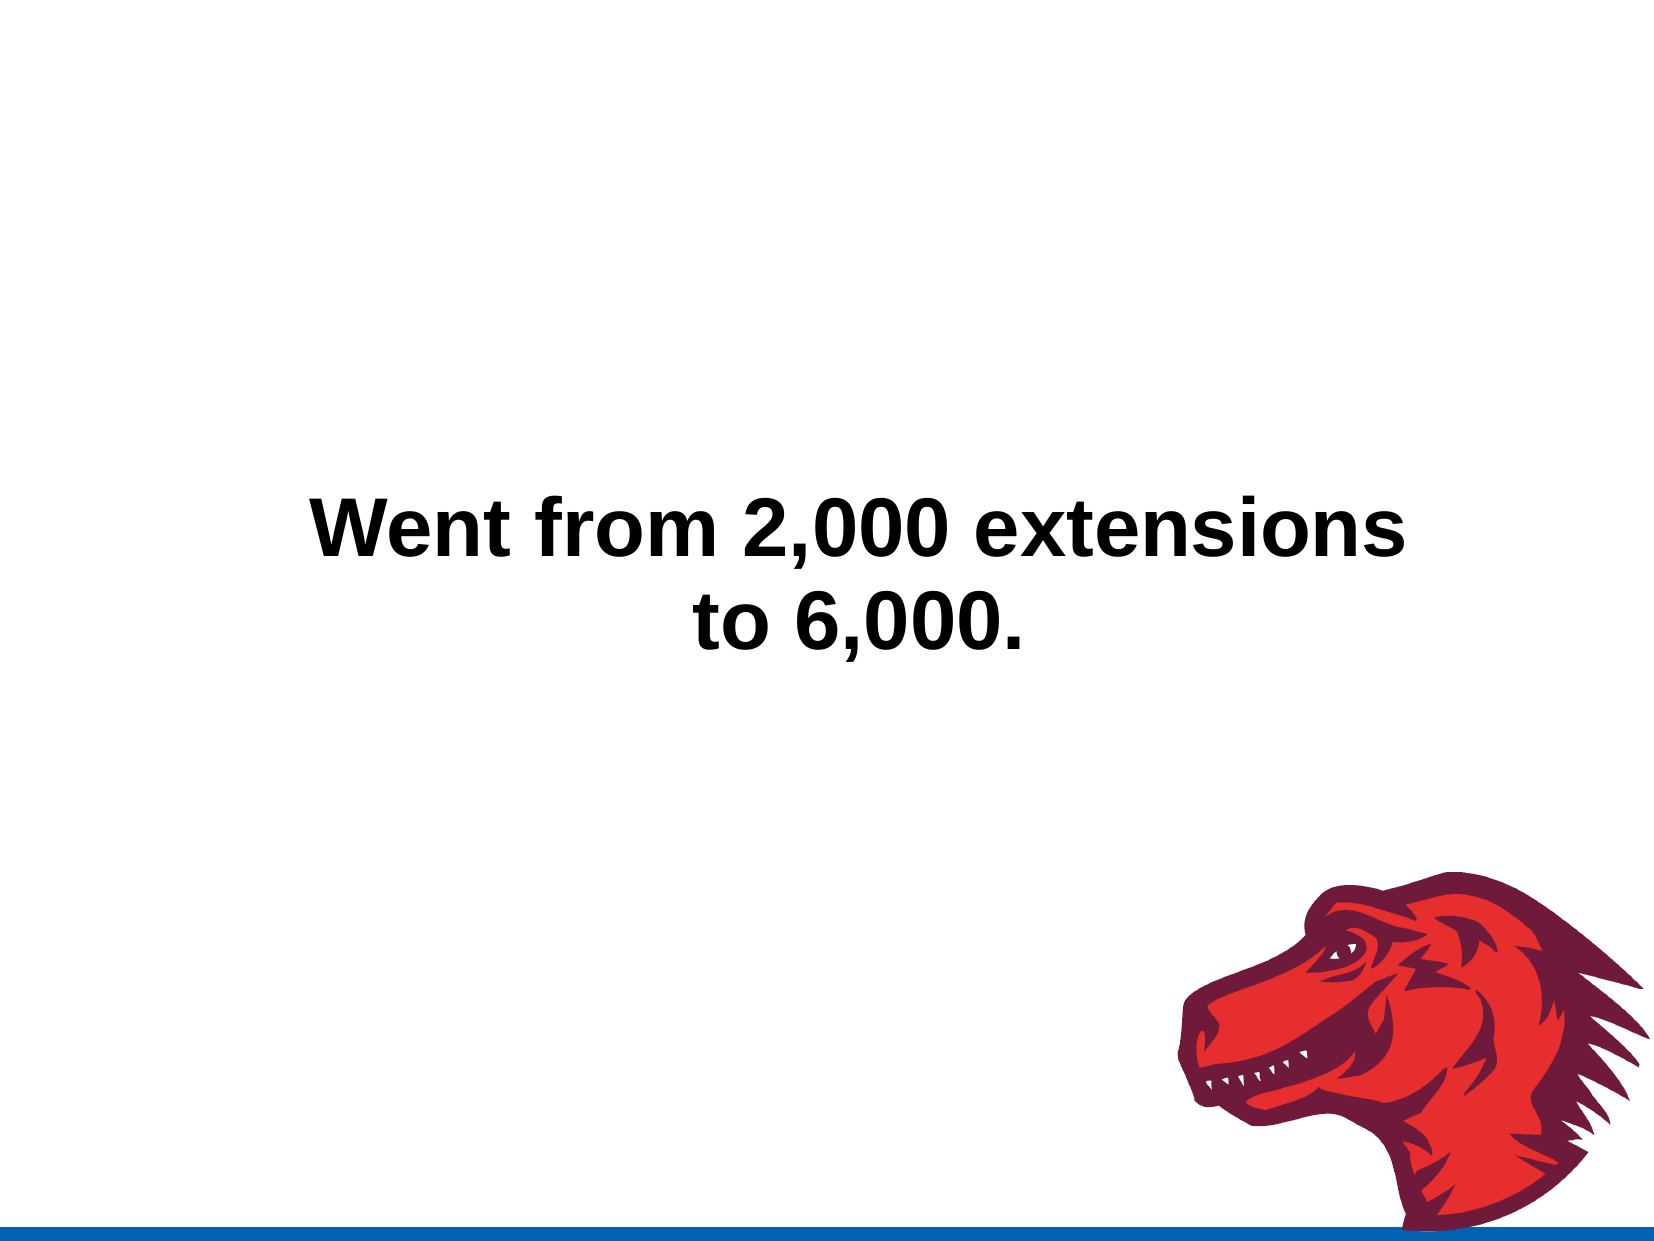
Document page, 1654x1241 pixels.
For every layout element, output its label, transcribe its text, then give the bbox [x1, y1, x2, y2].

text_box Went from 2,000 extensions to 6,000. [295, 474, 1426, 676]
picture [1171, 872, 1654, 1241]
